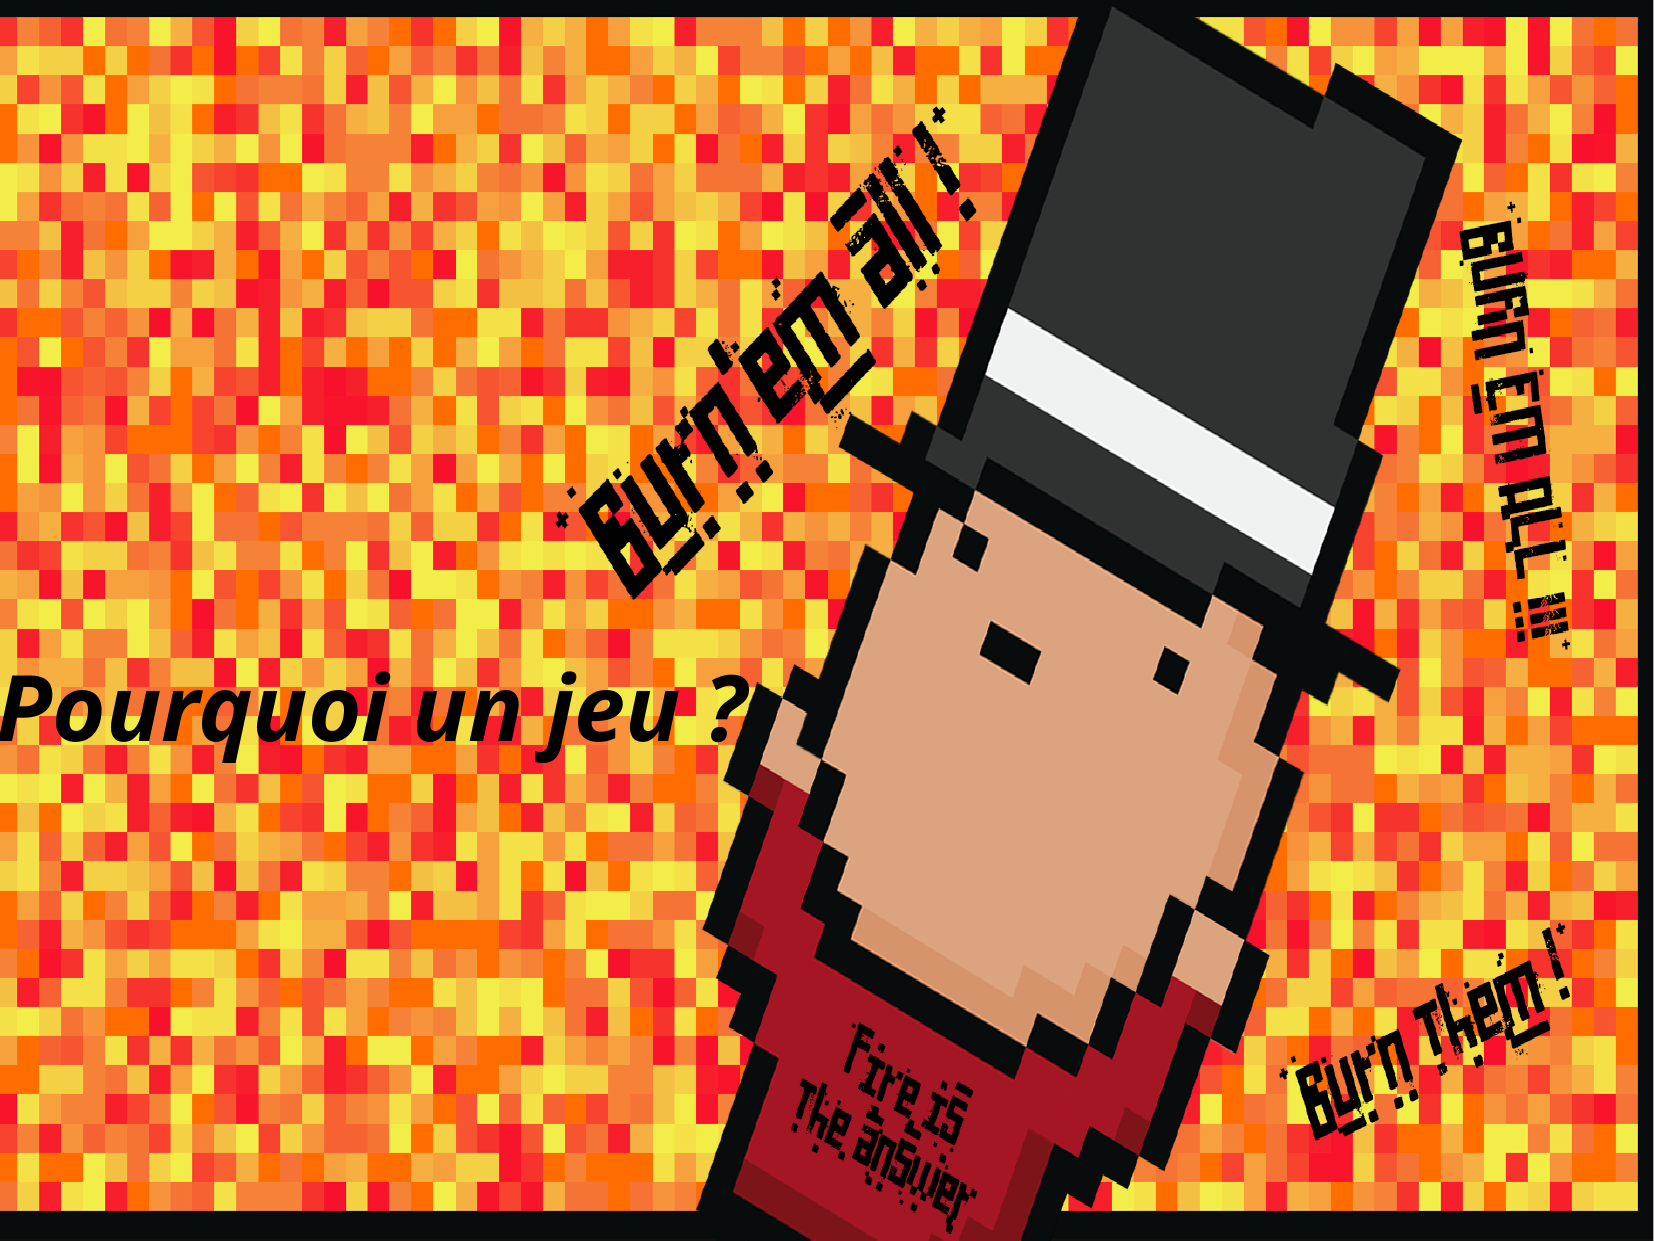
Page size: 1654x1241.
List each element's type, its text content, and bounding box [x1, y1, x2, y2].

text_box Pourquoi un jeu ? [0, 635, 804, 910]
picture [0, 0, 1654, 1241]
